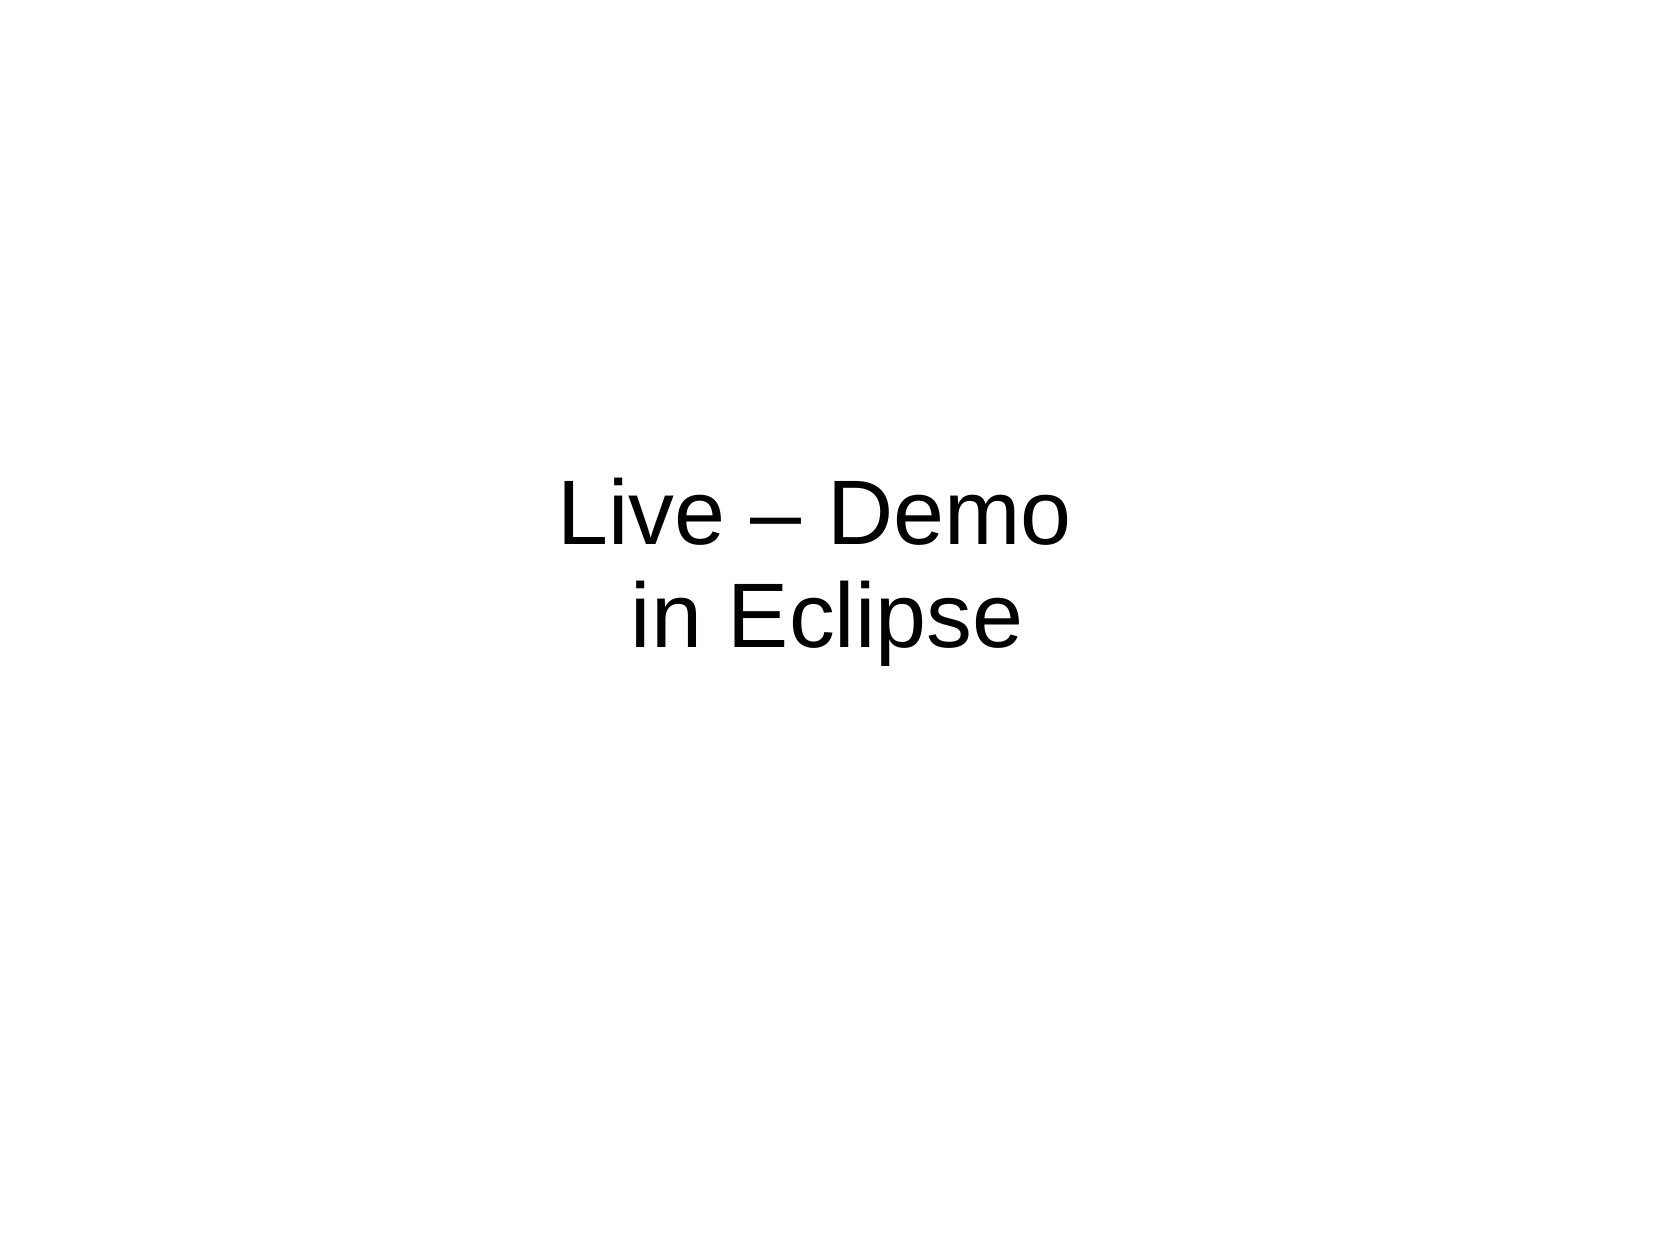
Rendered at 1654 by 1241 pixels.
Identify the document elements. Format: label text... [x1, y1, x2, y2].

title Live – Demo in Eclipse [70, 460, 1560, 668]
